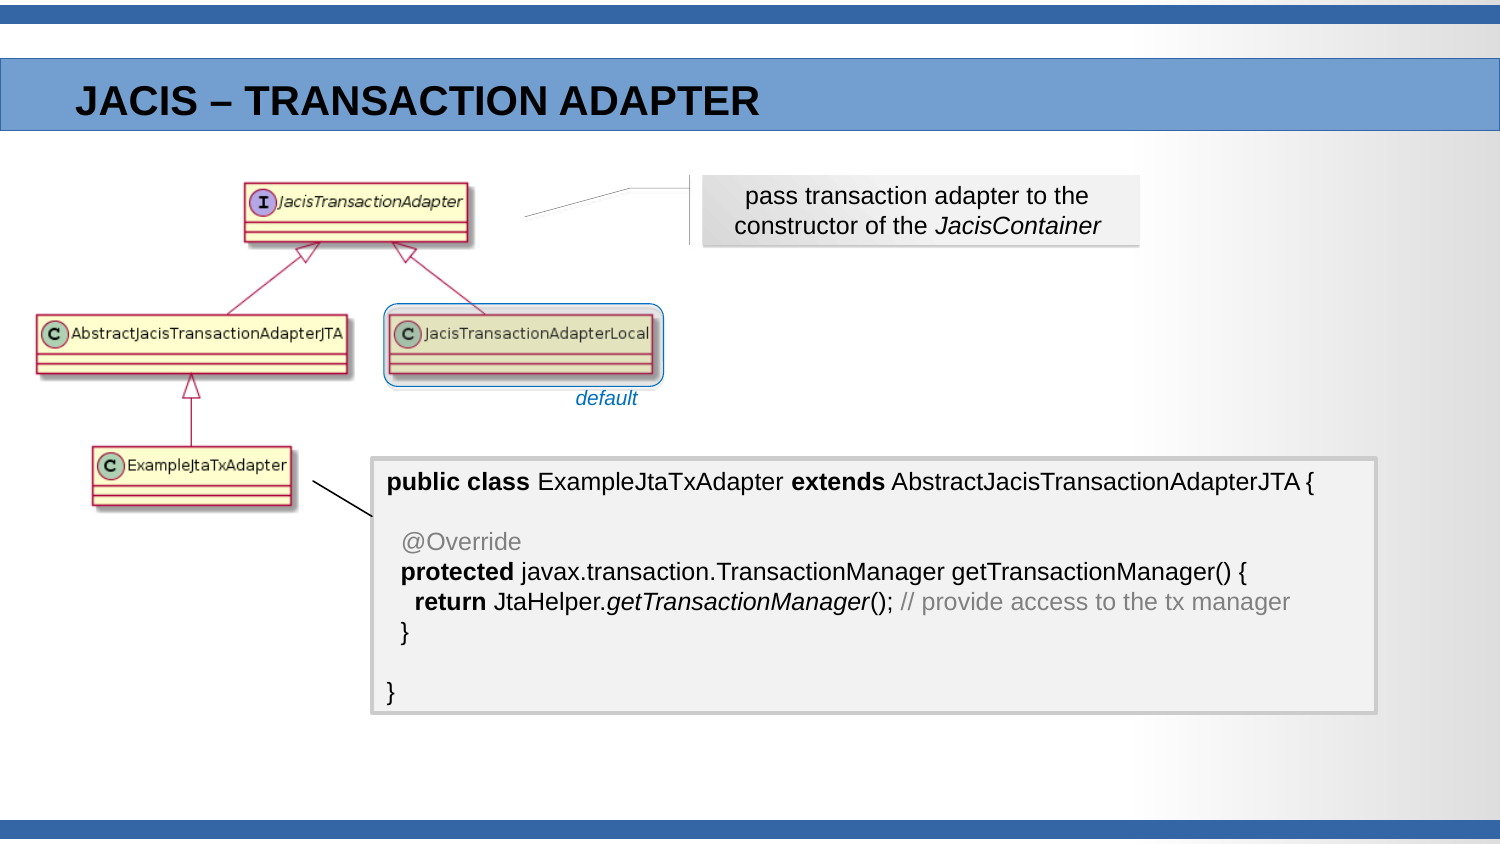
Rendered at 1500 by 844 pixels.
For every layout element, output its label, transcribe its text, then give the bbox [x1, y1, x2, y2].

title JACIS – Transaction Adapter [63, 52, 1199, 151]
picture [29, 173, 664, 517]
text_box default [560, 377, 664, 418]
text_box [383, 303, 664, 387]
text_box public class ExampleJtaTxAdapter extends AbstractJacisTransactionAdapterJTA { @Override protected javax.transaction.TransactionManager getTransactionManager() { return JtaHelper.getTransactionManager(); // provide access to the tx manager } } [371, 458, 1376, 713]
text_box pass transaction adapter to the constructor of the JacisContainer [703, 175, 1140, 245]
